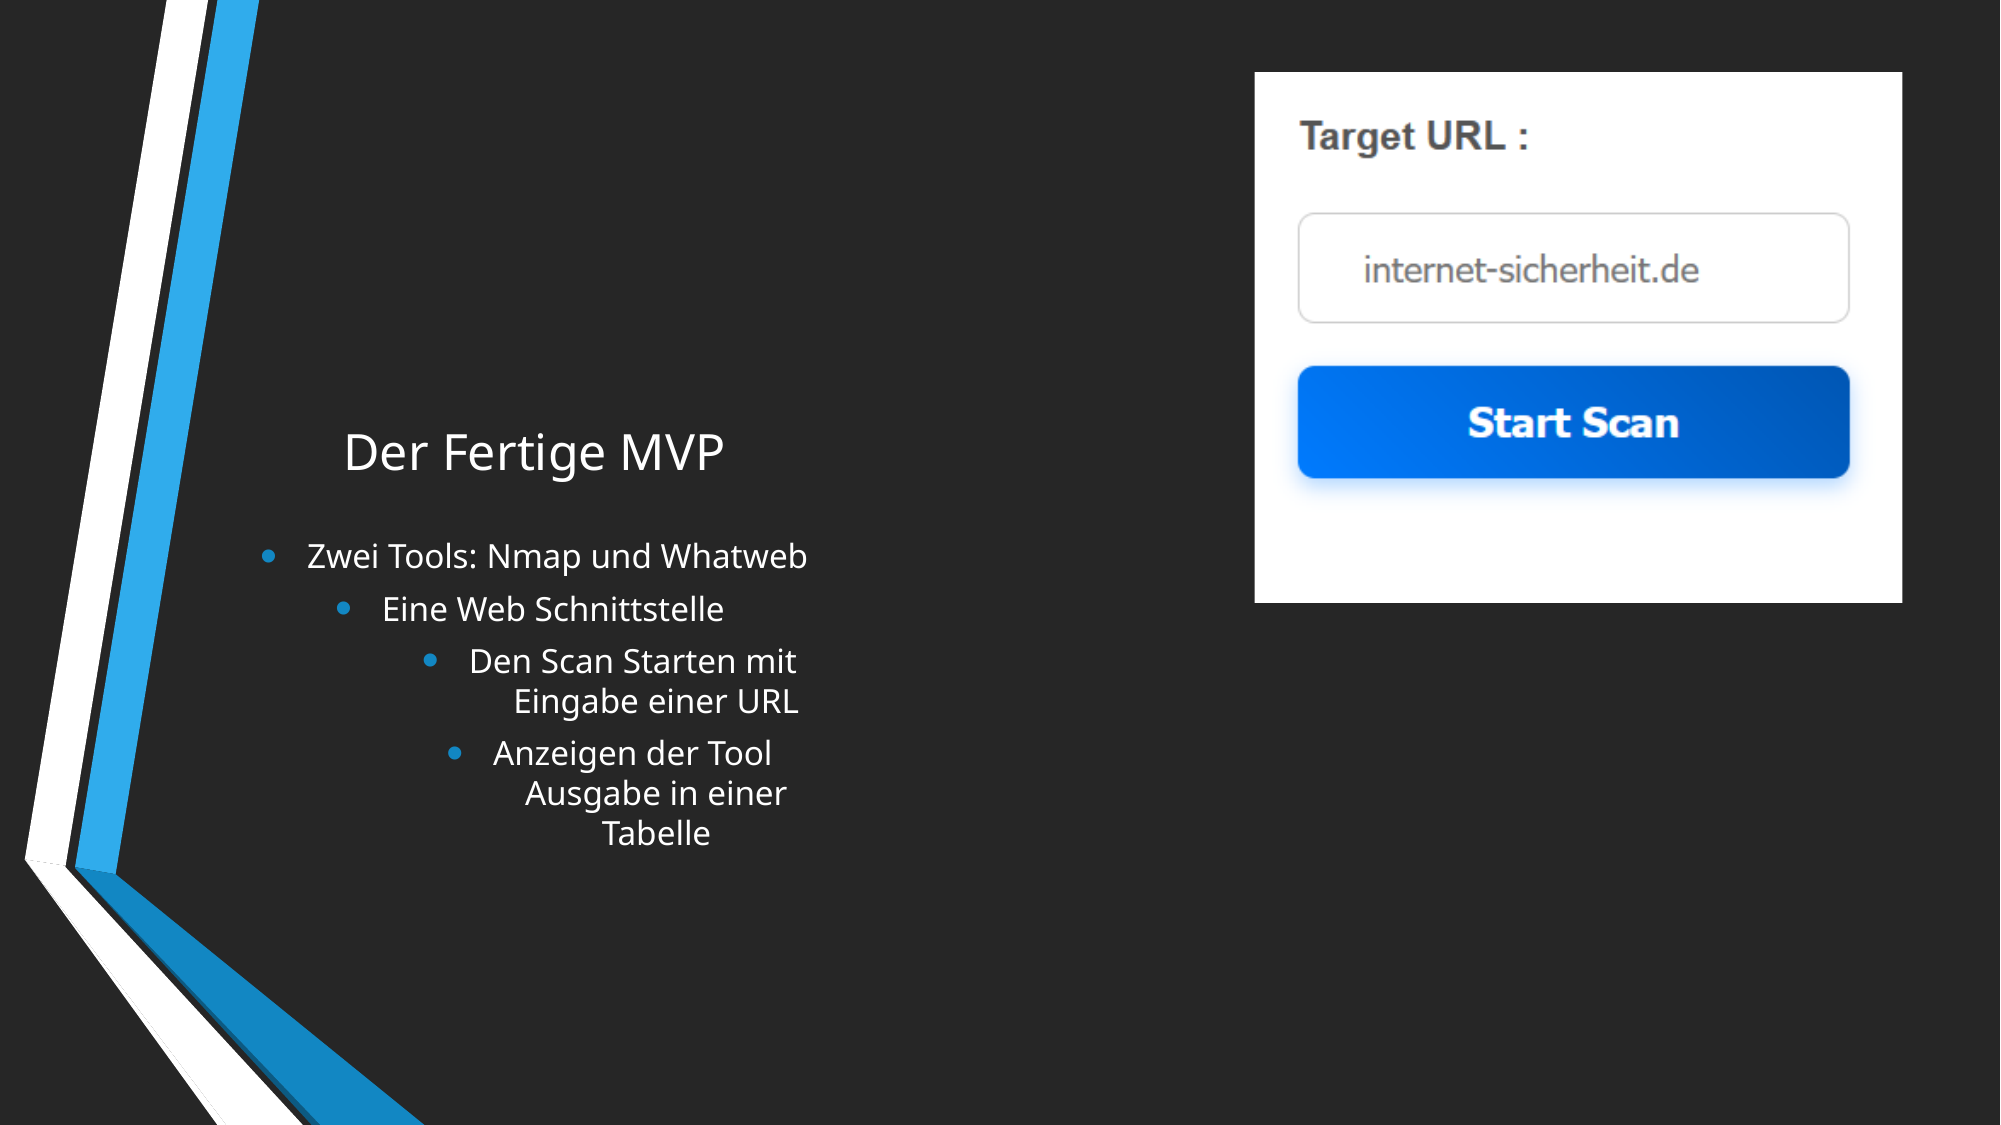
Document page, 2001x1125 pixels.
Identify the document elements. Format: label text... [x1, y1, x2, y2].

list Zwei Tools: Nmap und Whatweb Eine Web Schnittstelle Den Scan Starten mit Eingabe einer URL Anzeigen der Tool Ausgabe in einer Tabelle [243, 487, 826, 901]
title Der Fertige MVP [243, 262, 826, 487]
picture [1254, 72, 1903, 603]
